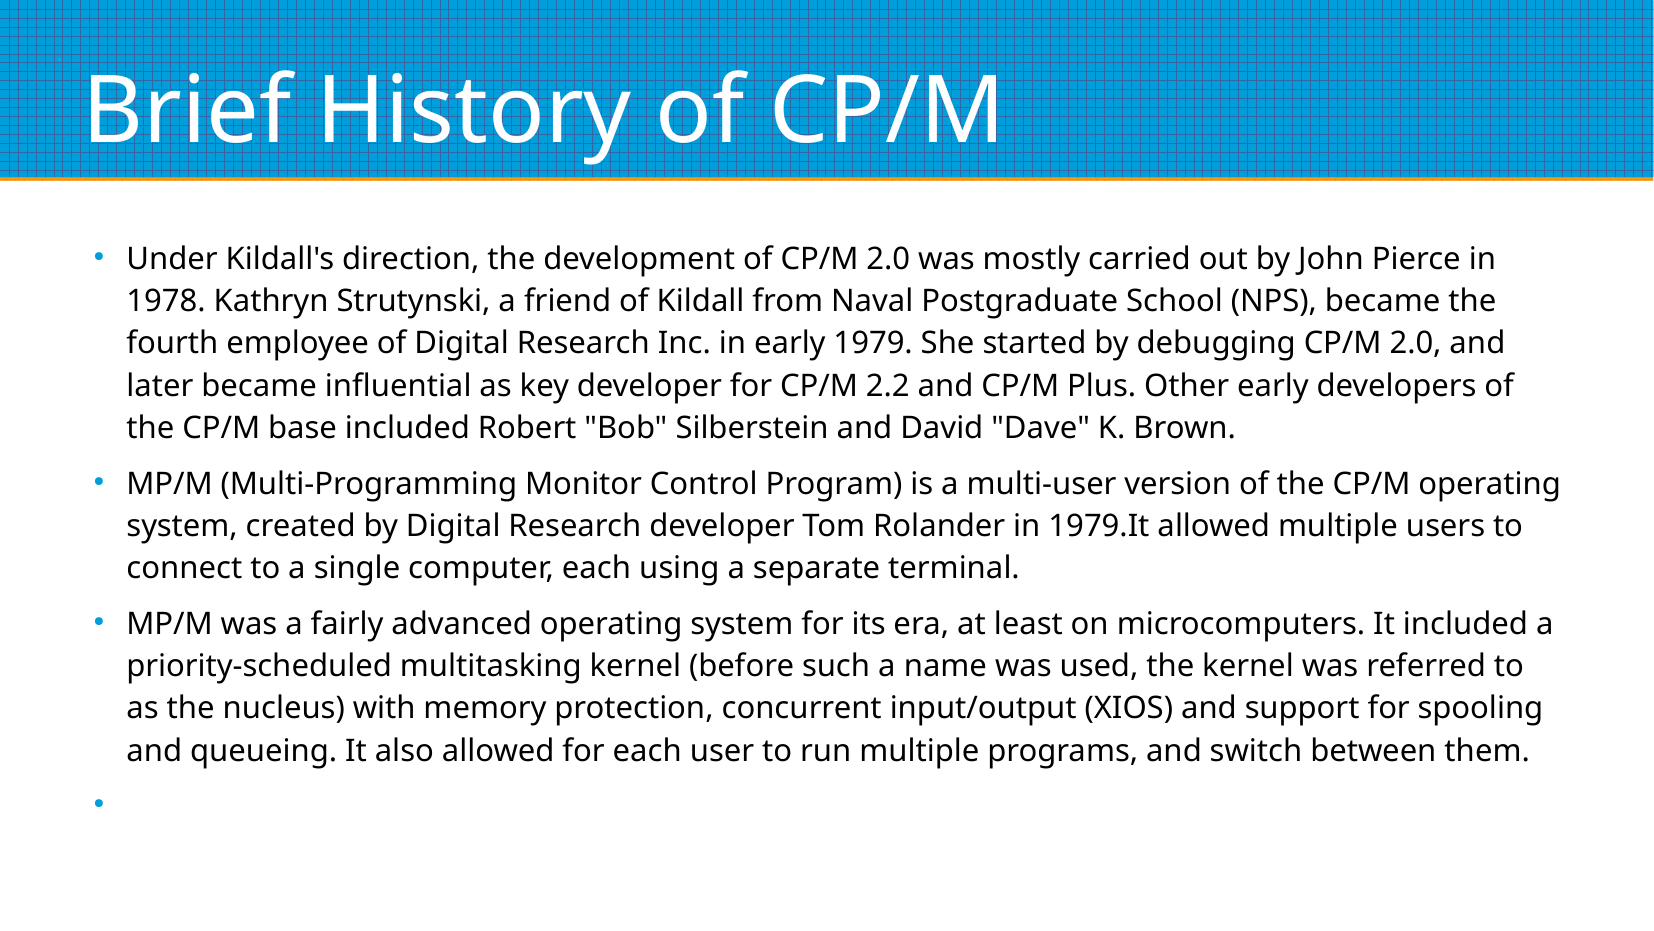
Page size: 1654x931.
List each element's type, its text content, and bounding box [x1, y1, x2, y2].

title Brief History of CP/M [82, 14, 1571, 171]
list Under Kildall's direction, the development of CP/M 2.0 was mostly carried out by John Pierce in 1978. Kathryn Strutynski, a friend of Kildall from Naval Postgraduate School (NPS), became the fourth employee of Digital Research Inc. in early 1979. She started by debugging CP/M 2.0, and later became influential as key developer for CP/M 2.2 and CP/M Plus. Other early developers of the CP/M base included Robert "Bob" Silberstein and David "Dave" K. Brown. MP/M (Multi-Programming Monitor Control Program) is a multi-user version of the CP/M operating system, created by Digital Research developer Tom Rolander in 1979.It allowed multiple users to connect to a single computer, each using a separate terminal. MP/M was a fairly advanced operating system for its era, at least on microcomputers. It included a priority-scheduled multitasking kernel (before such a name was used, the kernel was referred to as the nucleus) with memory protection, concurrent input/output (XIOS) and support for spooling and queueing. It also allowed for each user to run multiple programs, and switch between them. [82, 236, 1563, 811]
